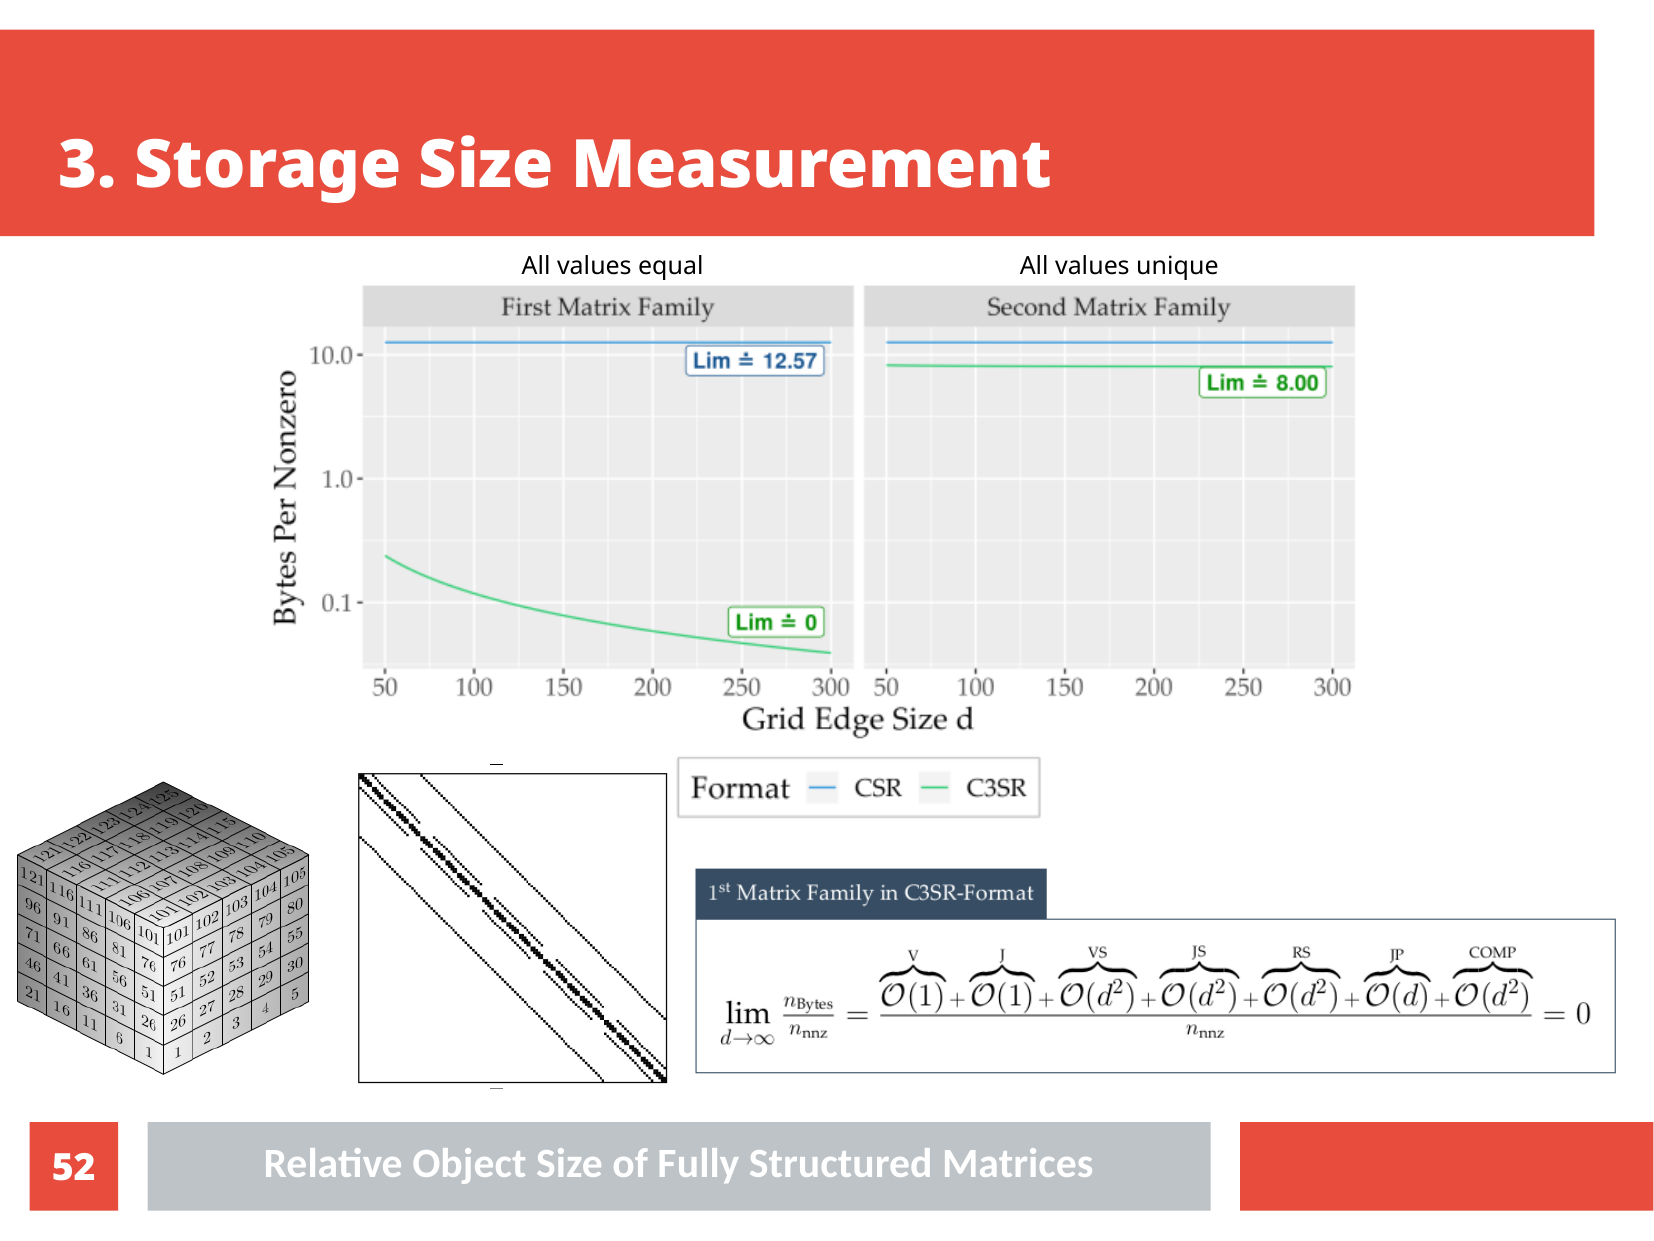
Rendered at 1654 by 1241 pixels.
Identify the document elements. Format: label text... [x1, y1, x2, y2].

title 3. Storage Size Measurement [59, 59, 1595, 207]
text_box All values unique [1005, 240, 1246, 323]
text_box All values equal [506, 240, 721, 289]
text_box Relative Object Size of Fully Structured Matrices [150, 1125, 1208, 1209]
picture [6, 239, 1396, 1089]
picture [690, 862, 1627, 1081]
